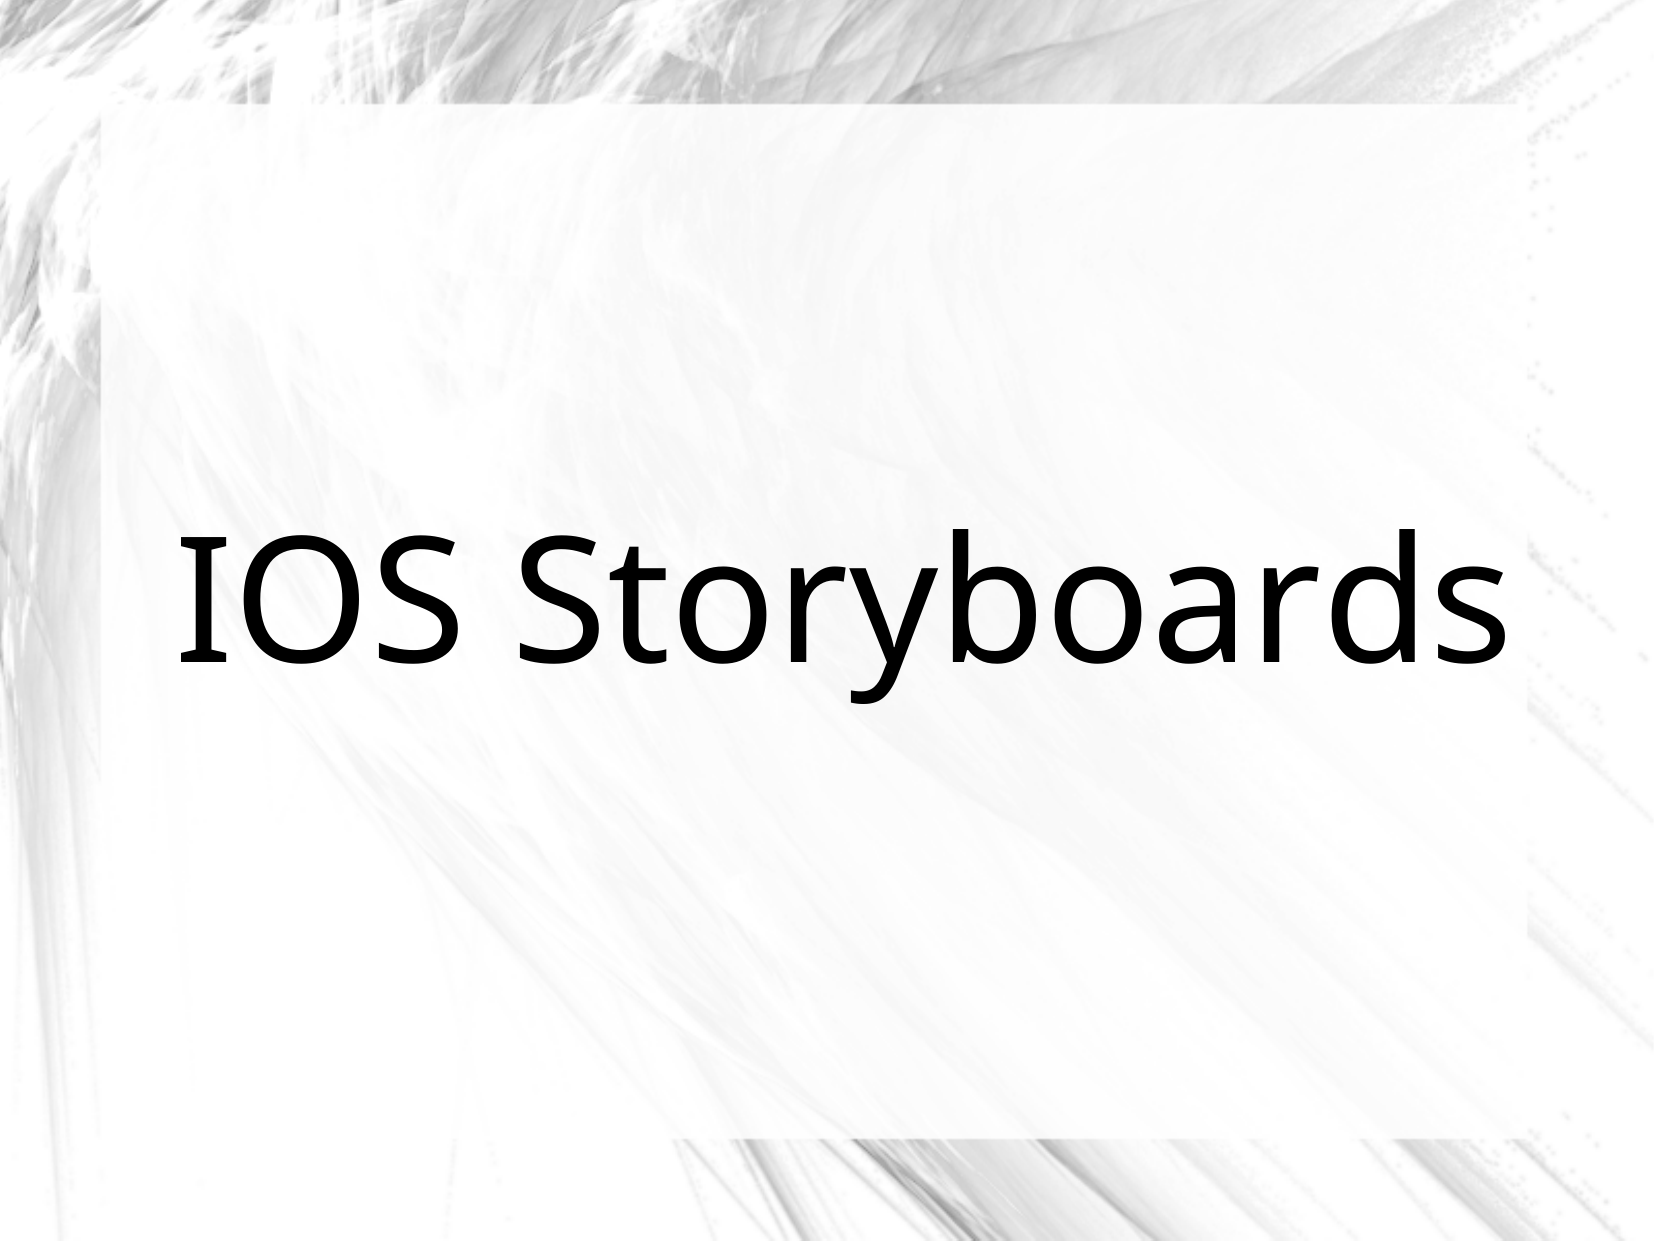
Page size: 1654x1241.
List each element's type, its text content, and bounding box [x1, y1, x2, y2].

picture [0, 0, 1654, 1241]
subtitle IOS Storyboards [118, 319, 1571, 945]
